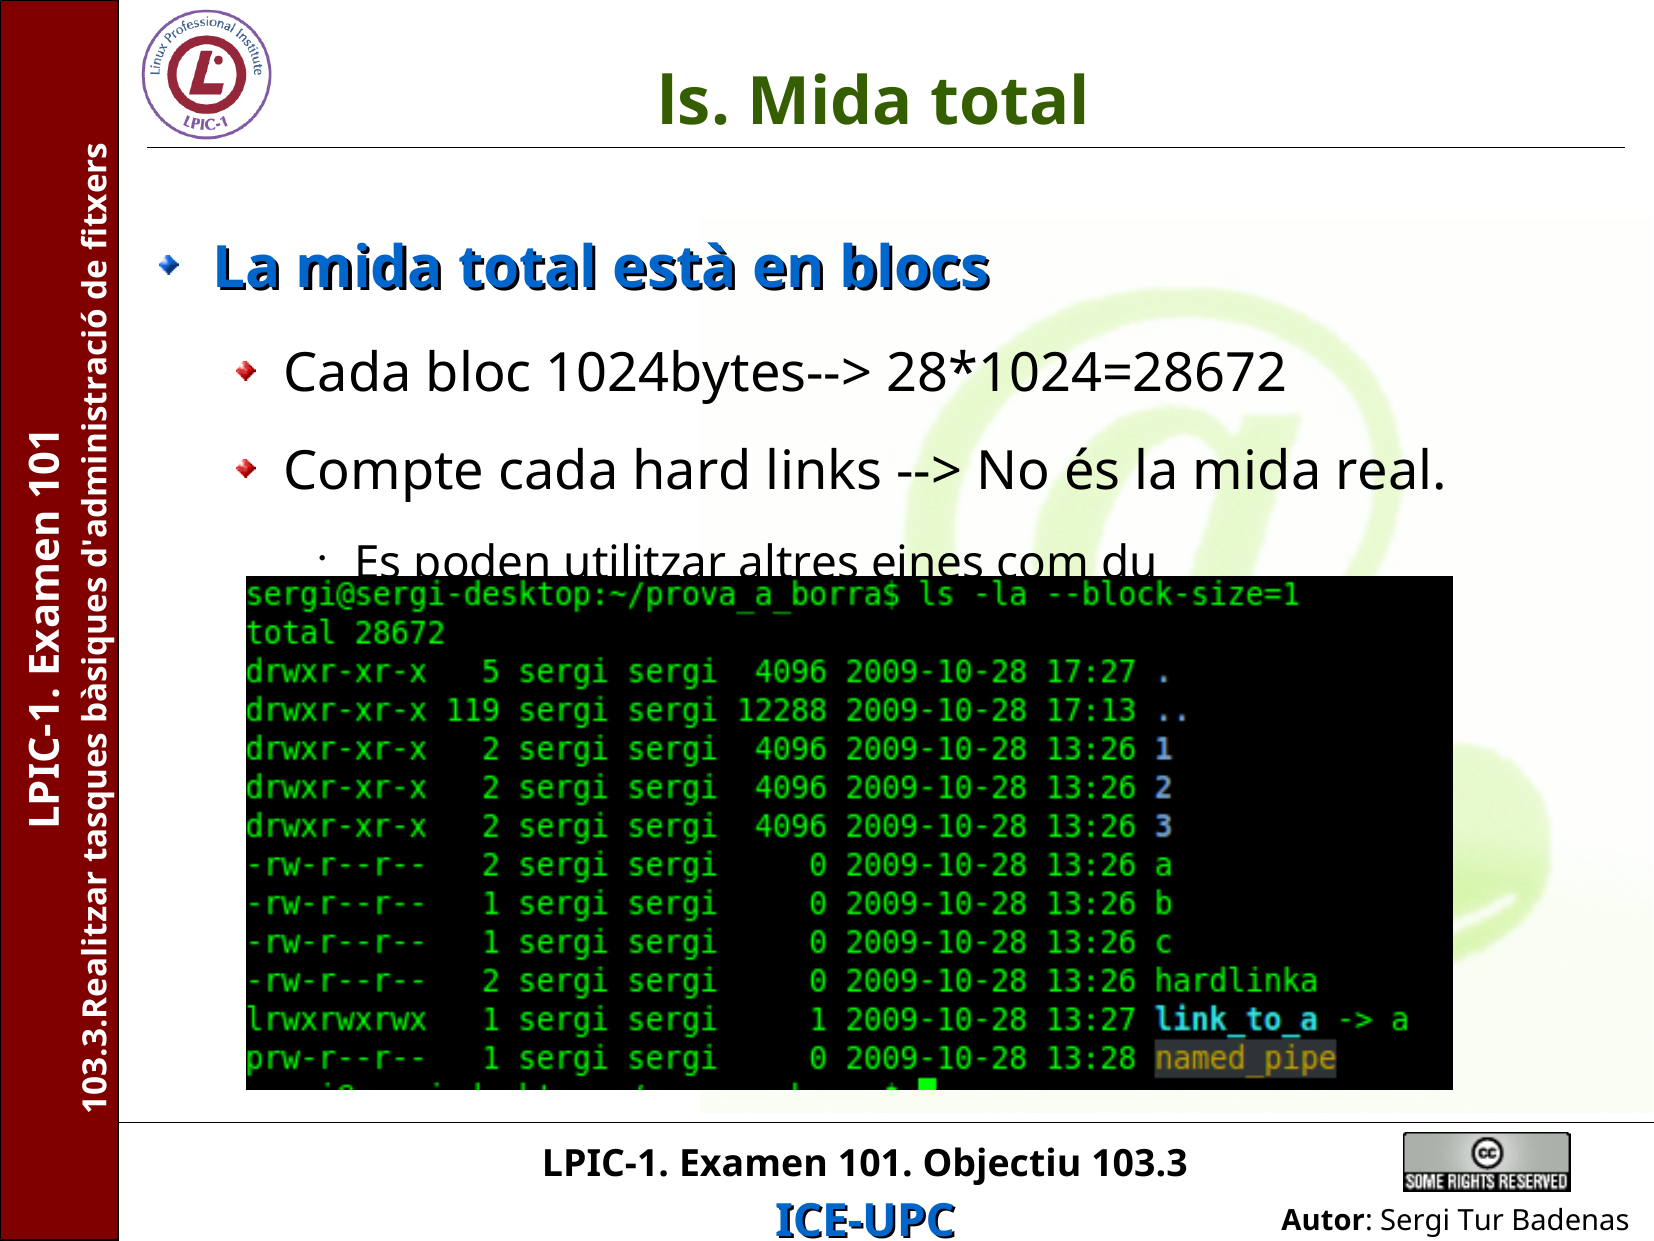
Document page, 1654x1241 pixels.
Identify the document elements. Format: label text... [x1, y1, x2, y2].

picture [135, 5, 277, 56]
title ls. Mida total [129, 56, 1619, 141]
list La mida total està en blocs Cada bloc 1024bytes--> 28*1024=28672 Compte cada hard links --> No és la mida real. Es poden utilitzar altres eines com du [141, 225, 1630, 1061]
picture [1403, 1132, 1571, 1192]
picture [246, 217, 1654, 1113]
